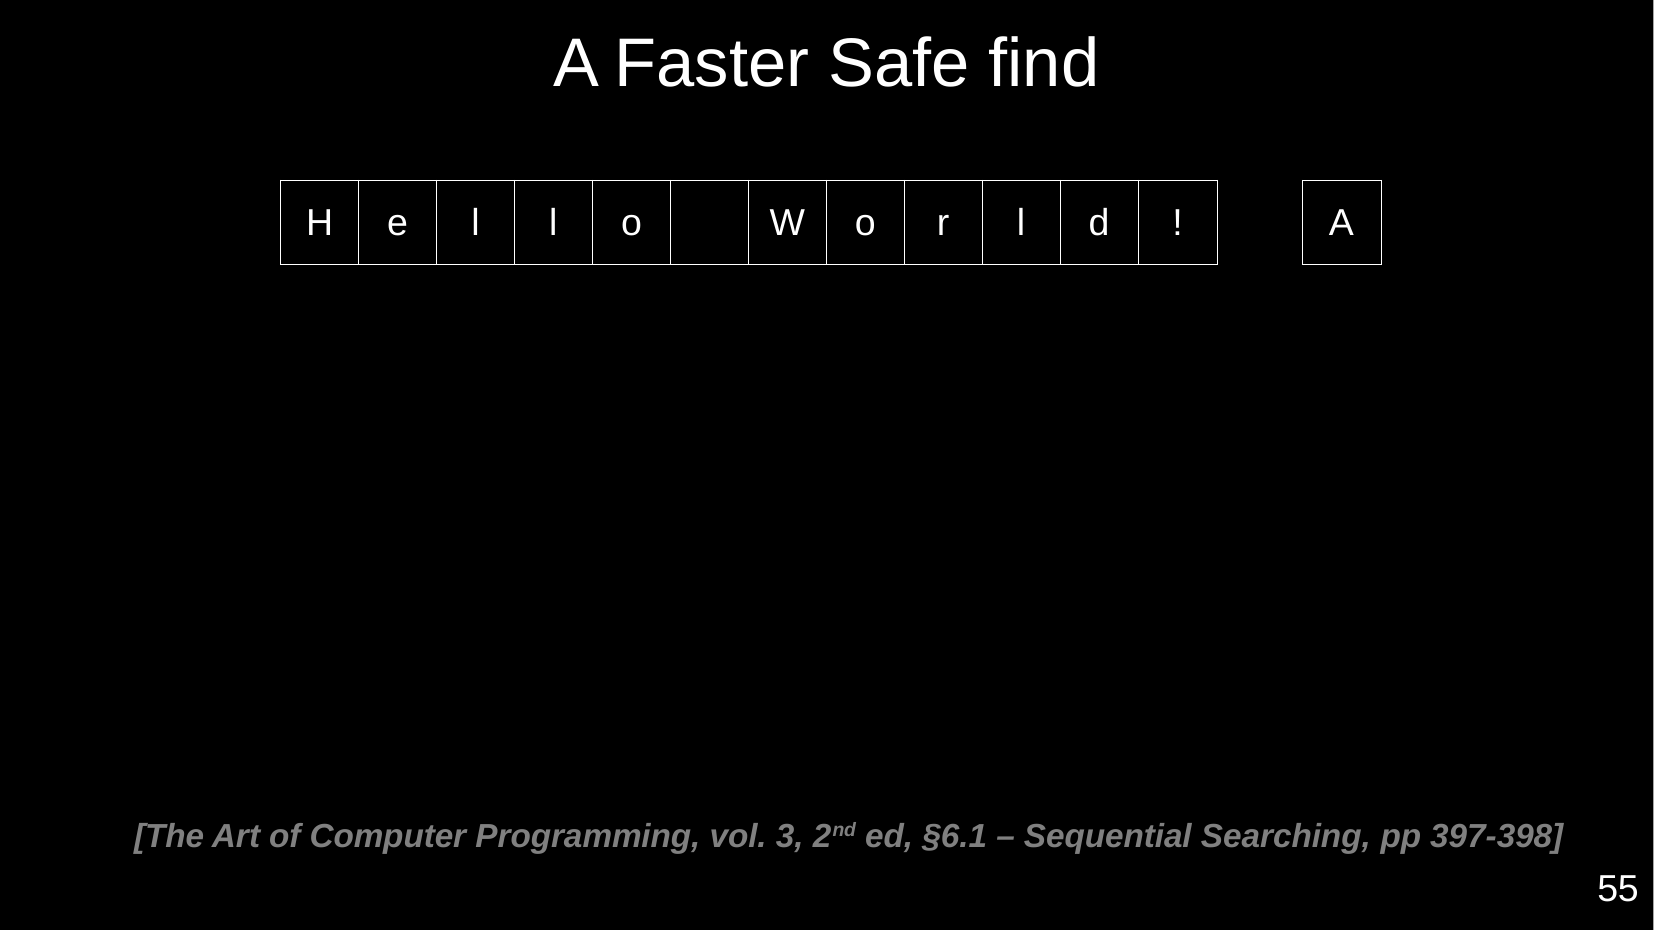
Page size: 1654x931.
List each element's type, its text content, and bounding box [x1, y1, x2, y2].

table_header [671, 181, 748, 264]
text_box [The Art of Computer Programming, vol. 3, 2nd ed, §6.1 – Sequential Searching, pp 397-398] [75, 810, 1579, 899]
table_header o [827, 181, 904, 264]
text_box <number> [1024, 860, 1654, 931]
table_header l [983, 181, 1060, 264]
table_header l [515, 181, 592, 264]
table_header H [281, 181, 358, 264]
table_header A [1303, 181, 1381, 264]
table_header W [749, 181, 826, 264]
table_header r [905, 181, 982, 264]
table_header o [593, 181, 670, 264]
title A Faster Safe find [82, 4, 1571, 121]
table_header l [437, 181, 514, 264]
table_header d [1061, 181, 1138, 264]
table_header ! [1139, 181, 1217, 264]
table_header e [359, 181, 436, 264]
